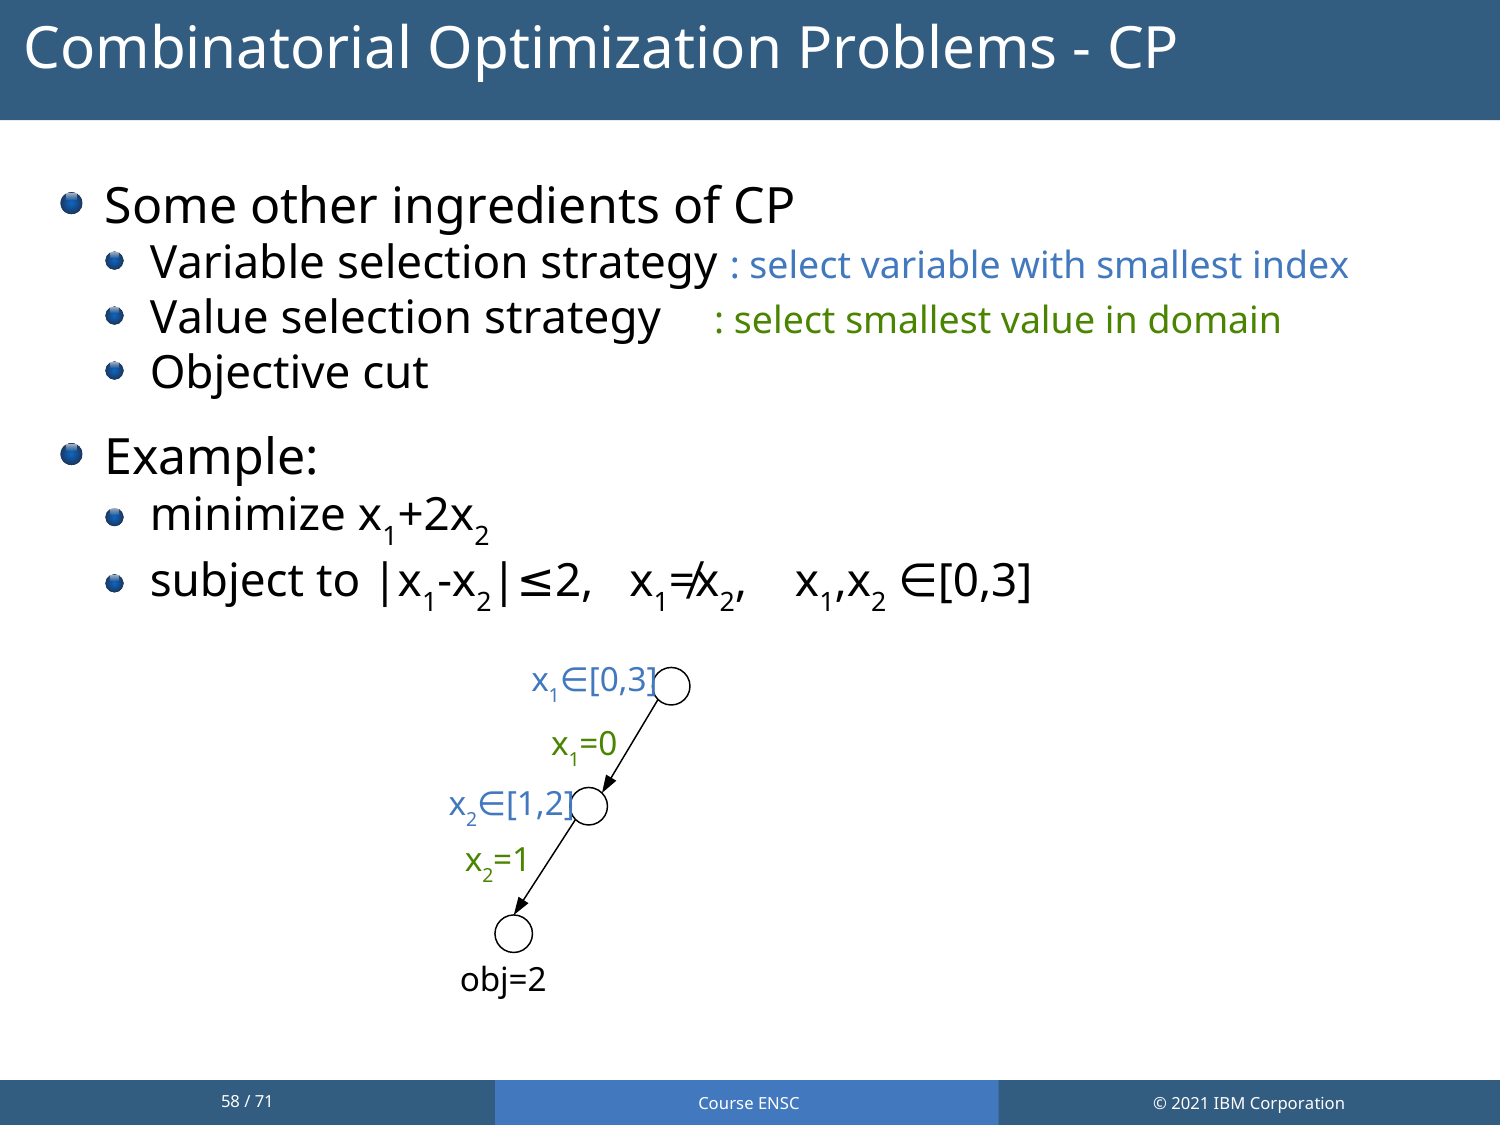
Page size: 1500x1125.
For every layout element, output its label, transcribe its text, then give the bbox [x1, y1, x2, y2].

text_box x1∈[0,3] [516, 650, 712, 714]
text_box x2∈[1,2] [433, 774, 629, 838]
text_box x2=1 [450, 831, 558, 901]
text_box x1=0 [536, 715, 644, 785]
text_box [494, 915, 533, 950]
title Combinatorial Optimization Problems - CP [0, 0, 1500, 121]
list Some other ingredients of CP Variable selection strategy : select variable with smallest index Value selection strategy : select smallest value in domain Objective cut Example: minimize x1+2x2 subject to |x1-x2|≤2, x1≠x2, x1,x2 ∈[0,3] [45, 165, 1441, 1036]
text_box obj=2 [445, 950, 590, 1006]
